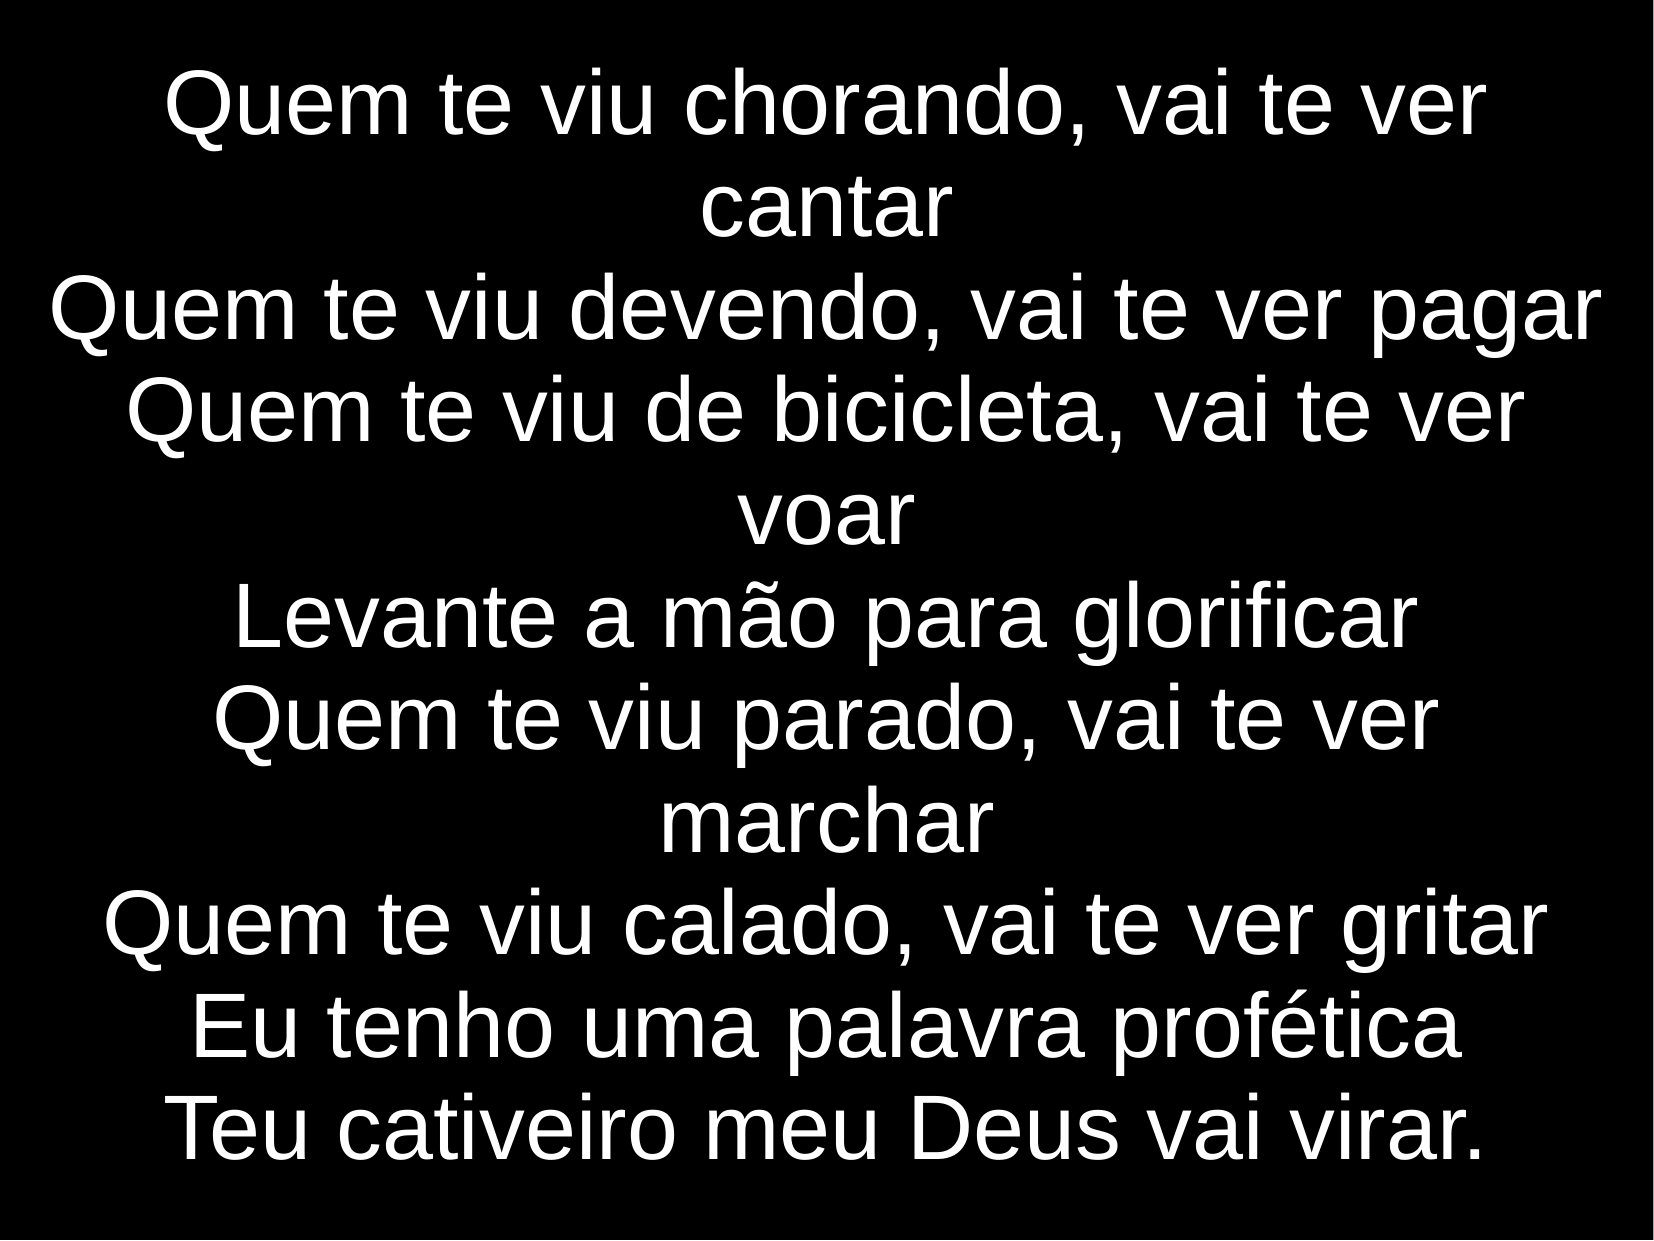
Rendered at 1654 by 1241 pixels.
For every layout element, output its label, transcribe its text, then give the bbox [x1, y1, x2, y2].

subtitle Quem te viu chorando, vai te ver cantar Quem te viu devendo, vai te ver pagar Quem te viu de bicicleta, vai te ver voar Levante a mão para glorificar Quem te viu parado, vai te ver marchar Quem te viu calado, vai te ver gritar Eu tenho uma palavra profética Teu cativeiro meu Deus vai virar. [47, 0, 1607, 1231]
